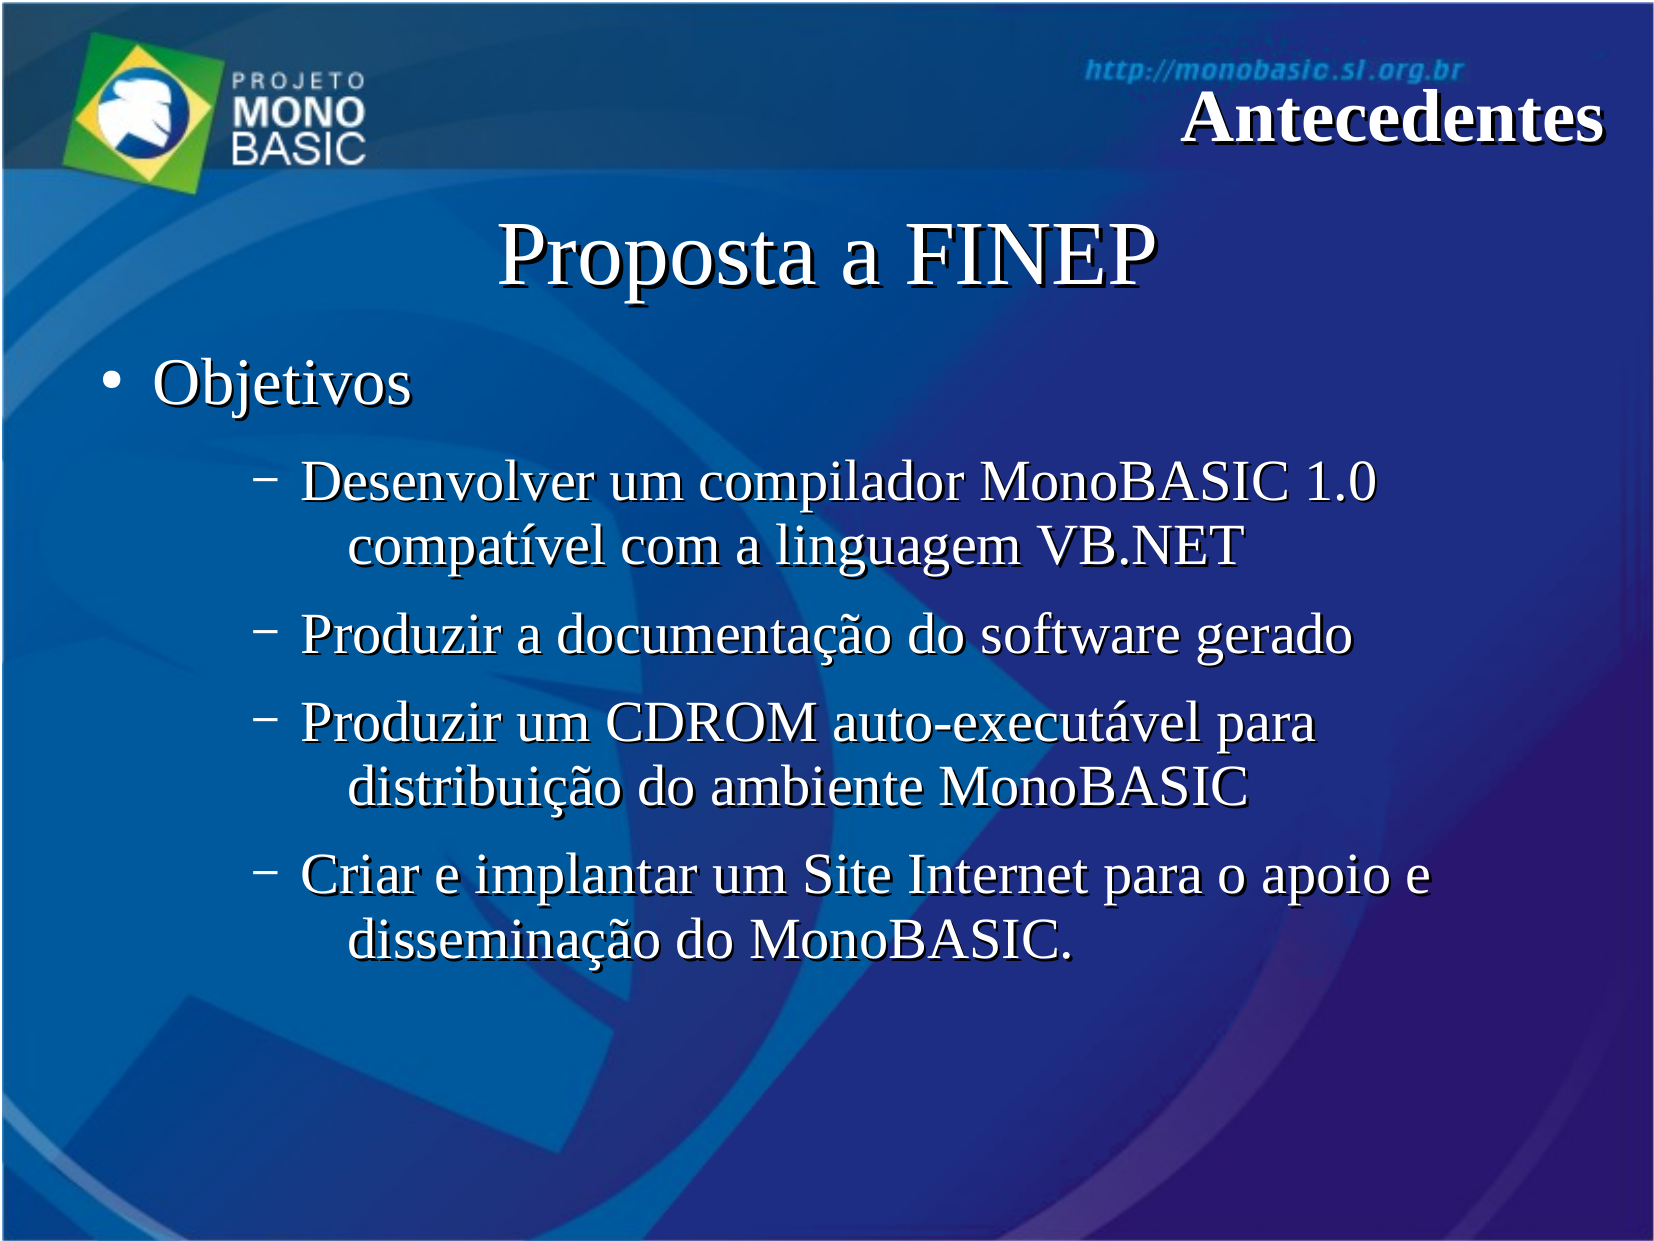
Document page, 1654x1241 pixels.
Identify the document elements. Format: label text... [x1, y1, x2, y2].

title Proposta a FINEP [121, 150, 1534, 344]
picture [2, 2, 1654, 1241]
title Antecedentes [222, 43, 1606, 191]
list Objetivos Desenvolver um compilador MonoBASIC 1.0 compatível com a linguagem VB.NET Produzir a documentação do software gerado Produzir um CDROM auto-executável para distribuição do ambiente MonoBASIC Criar e implantar um Site Internet para o apoio e disseminação do MonoBASIC. [64, 344, 1534, 1127]
